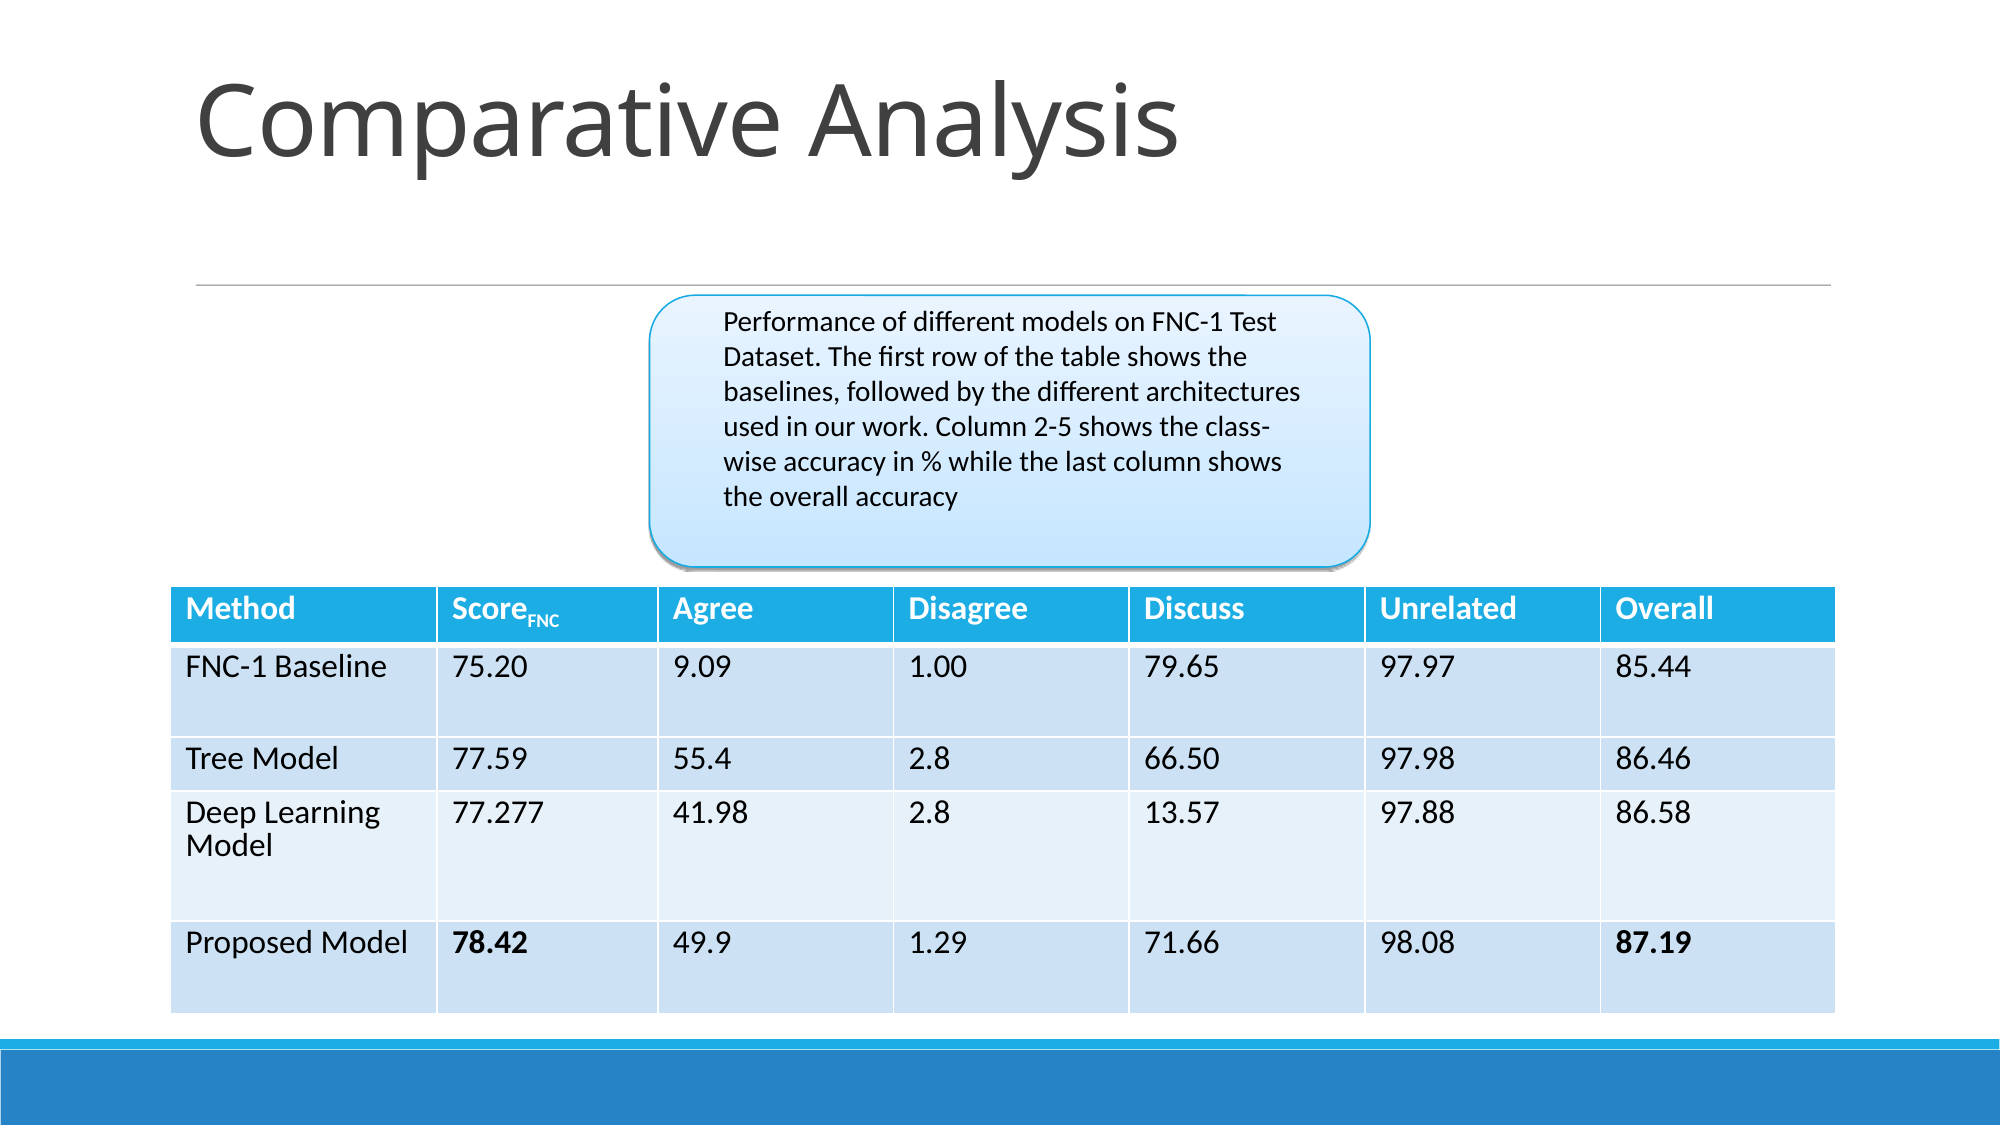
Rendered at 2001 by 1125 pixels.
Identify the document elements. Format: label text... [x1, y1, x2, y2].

table_cell 2.8 [894, 792, 1128, 920]
table_header Unrelated [1366, 587, 1600, 642]
table_cell Tree Model [171, 738, 436, 790]
table_cell 55.4 [659, 738, 893, 790]
table_cell 77.277 [438, 792, 657, 920]
text_box [1322, 295, 1371, 567]
table_header Discuss [1130, 587, 1364, 642]
table_cell Deep Learning Model [171, 792, 436, 920]
table_header ScoreFNC [438, 587, 657, 642]
table_cell 97.97 [1366, 648, 1600, 736]
table_cell Proposed Model [171, 922, 436, 1013]
table_cell 85.44 [1601, 648, 1835, 736]
table_cell 71.66 [1130, 922, 1364, 1013]
table_cell 98.08 [1366, 922, 1600, 1013]
table_header Method [171, 587, 436, 642]
table_cell FNC-1 Baseline [171, 648, 436, 736]
table_cell 13.57 [1130, 792, 1364, 920]
table_cell 66.50 [1130, 738, 1364, 790]
text_box Comparative Analysis [180, 50, 1830, 185]
table_header Overall [1601, 587, 1835, 642]
table_cell 86.46 [1601, 738, 1835, 790]
table_cell 2.8 [894, 738, 1128, 790]
table_cell 97.98 [1366, 738, 1600, 790]
text_box [649, 295, 708, 567]
text_box Performance of diﬀerent models on FNC-1 Test Dataset. The ﬁrst row of the table shows the baselines, followed by the diﬀerent architectures used in our work. Column 2-5 shows the class-wise accuracy in % while the last column shows the overall accuracy [708, 295, 1322, 590]
table_cell 78.42 [438, 922, 657, 1013]
table_header Disagree [894, 590, 1128, 642]
table_cell 87.19 [1601, 922, 1835, 1013]
table_cell 1.00 [894, 648, 1128, 736]
table_cell 97.88 [1366, 792, 1600, 920]
table_cell 75.20 [438, 648, 657, 736]
table_cell 49.9 [659, 922, 893, 1013]
table_cell 41.98 [659, 792, 893, 920]
table_cell 79.65 [1130, 648, 1364, 736]
table_cell 86.58 [1601, 792, 1835, 920]
table_cell 9.09 [659, 648, 893, 736]
table_header Agree [659, 587, 893, 642]
table_cell 1.29 [894, 922, 1128, 1013]
table_cell 77.59 [438, 738, 657, 790]
